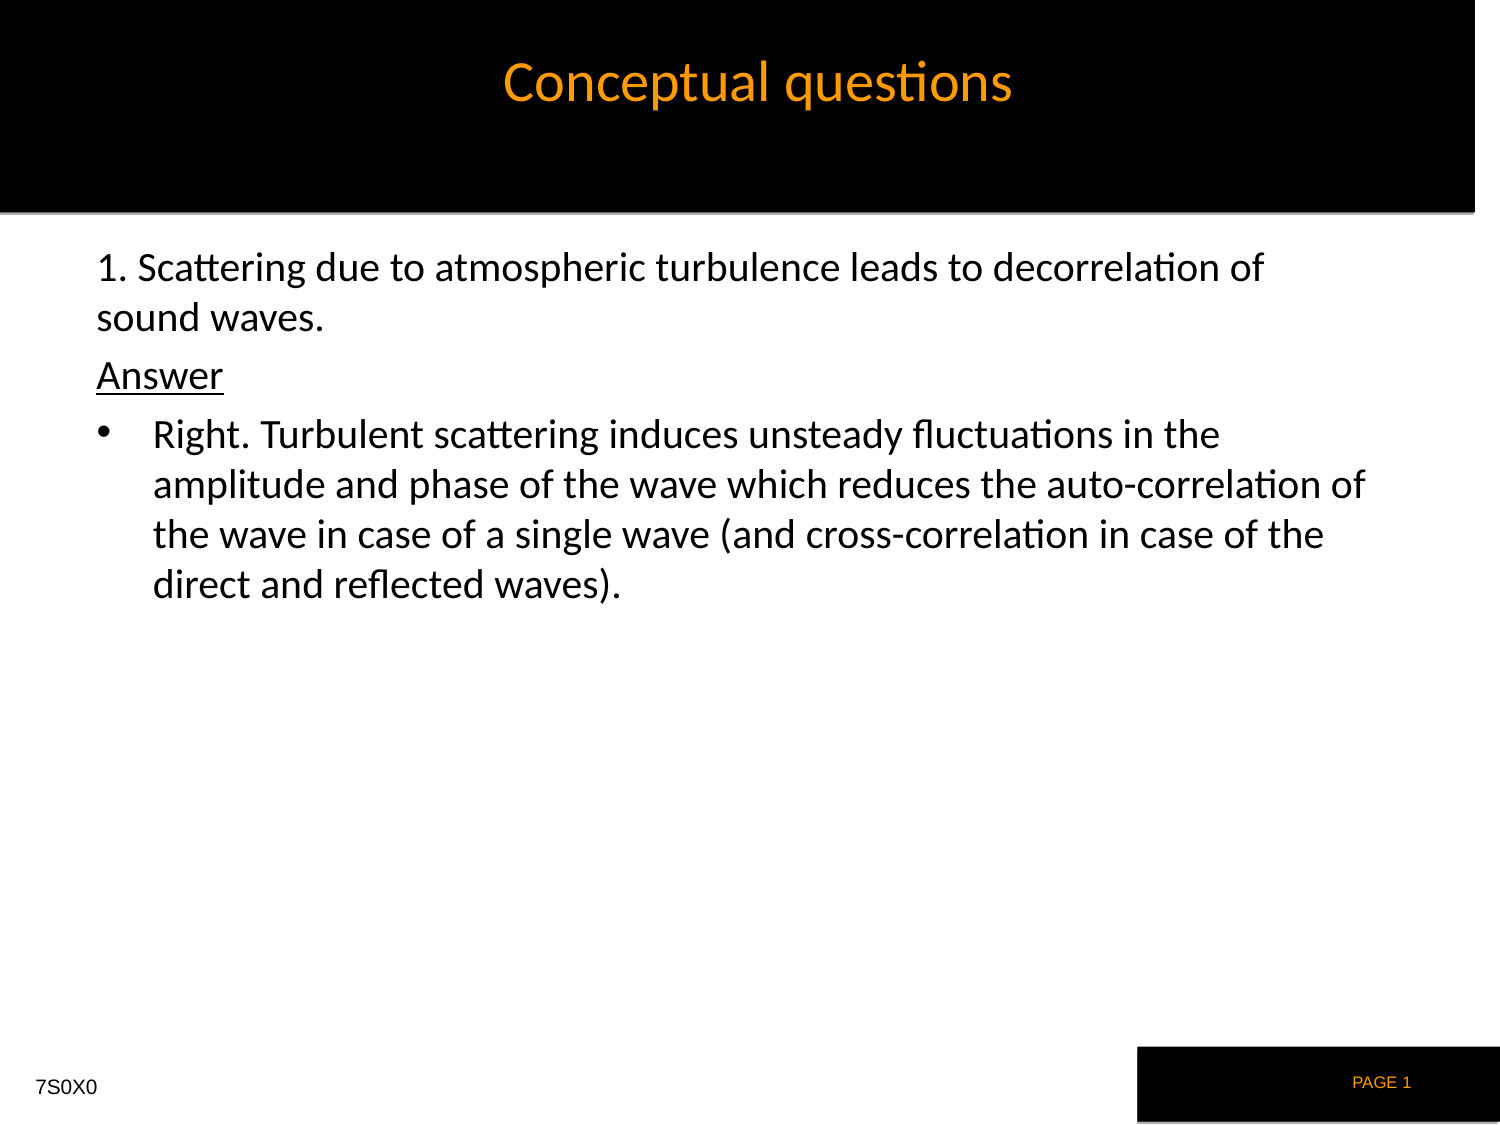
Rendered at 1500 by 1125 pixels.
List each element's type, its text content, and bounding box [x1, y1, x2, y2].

text_box 7S0X0 [35, 1070, 626, 1102]
list 1. Scattering due to atmospheric turbulence leads to decorrelation of sound waves. Answer Right. Turbulent scattering induces unsteady fluctuations in the amplitude and phase of the wave which reduces the auto-correlation of the wave in case of a single wave (and cross-correlation in case of the direct and reflected waves). [81, 232, 1394, 882]
text_box [0, 0, 1475, 213]
text_box [1137, 1046, 1500, 1122]
title Conceptual questions [100, 35, 1417, 187]
text_box PAGE 1 [1352, 1066, 1453, 1098]
